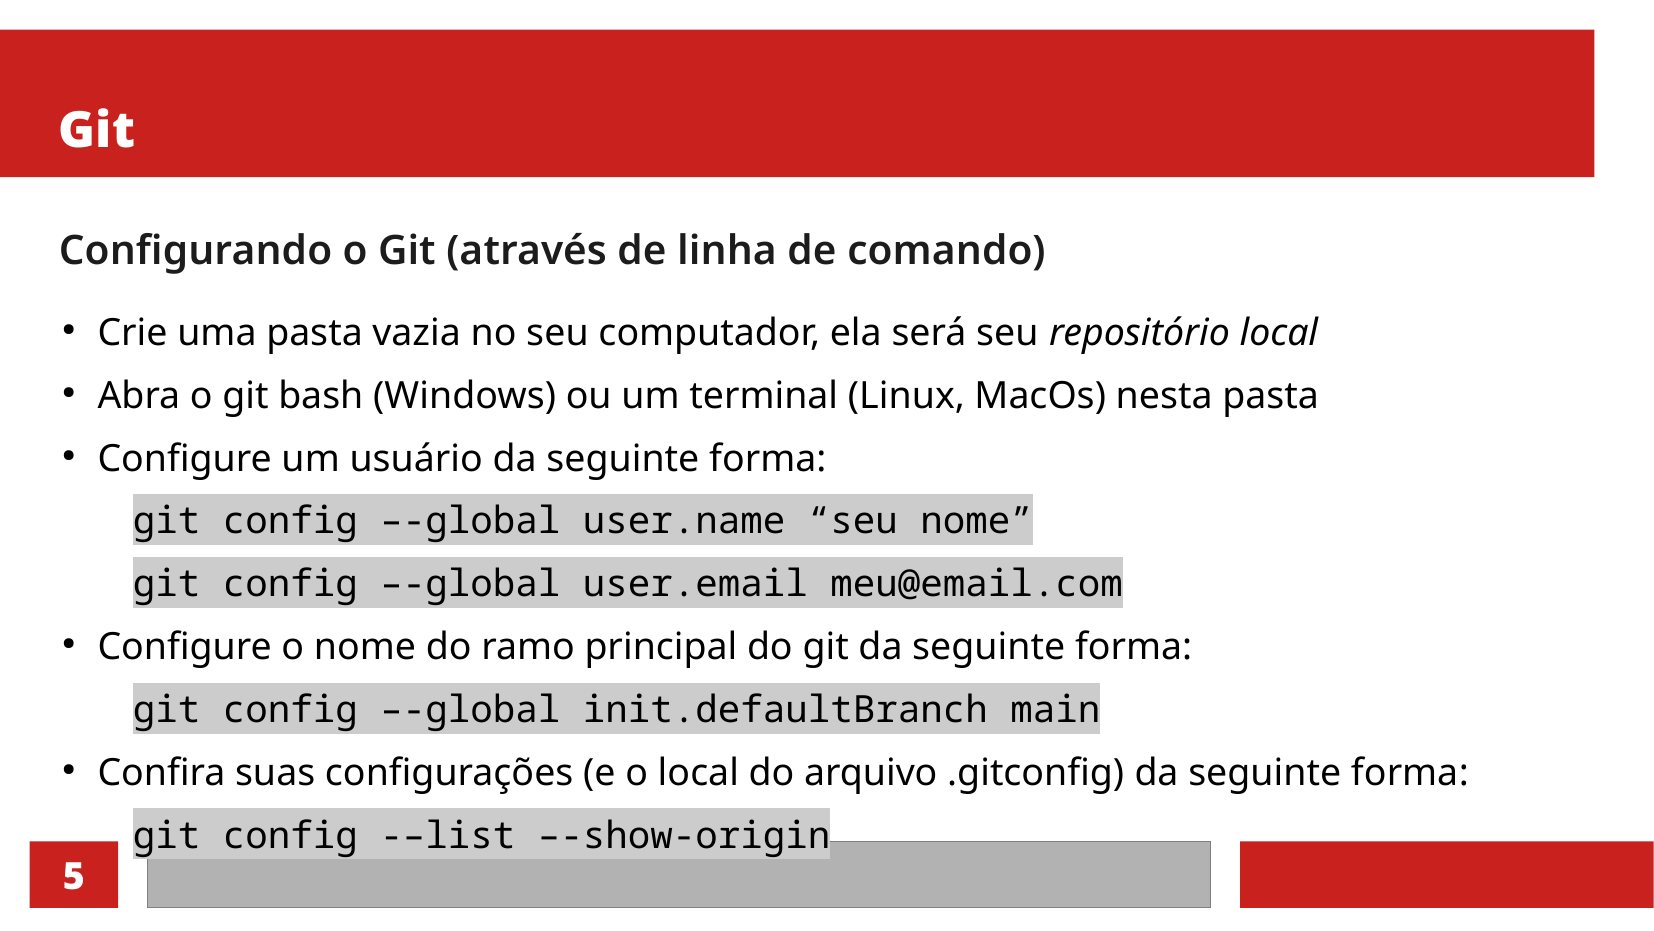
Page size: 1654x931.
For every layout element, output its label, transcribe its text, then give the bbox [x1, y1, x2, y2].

title Git [59, 44, 1595, 163]
text_box Crie uma pasta vazia no seu computador, ela será seu repositório local Abra o git bash (Windows) ou um terminal (Linux, MacOs) nesta pasta Configure um usuário da seguinte forma: git config –-global user.name “seu nome” git config –-global user.email meu@email.com Configure o nome do ramo principal do git da seguinte forma: git config –-global init.defaultBranch main Confira suas configurações (e o local do arquivo .gitconfig) da seguinte forma: git config -–list –-show-origin [47, 298, 1587, 807]
list Configurando o Git (através de linha de comando) [59, 221, 1565, 298]
